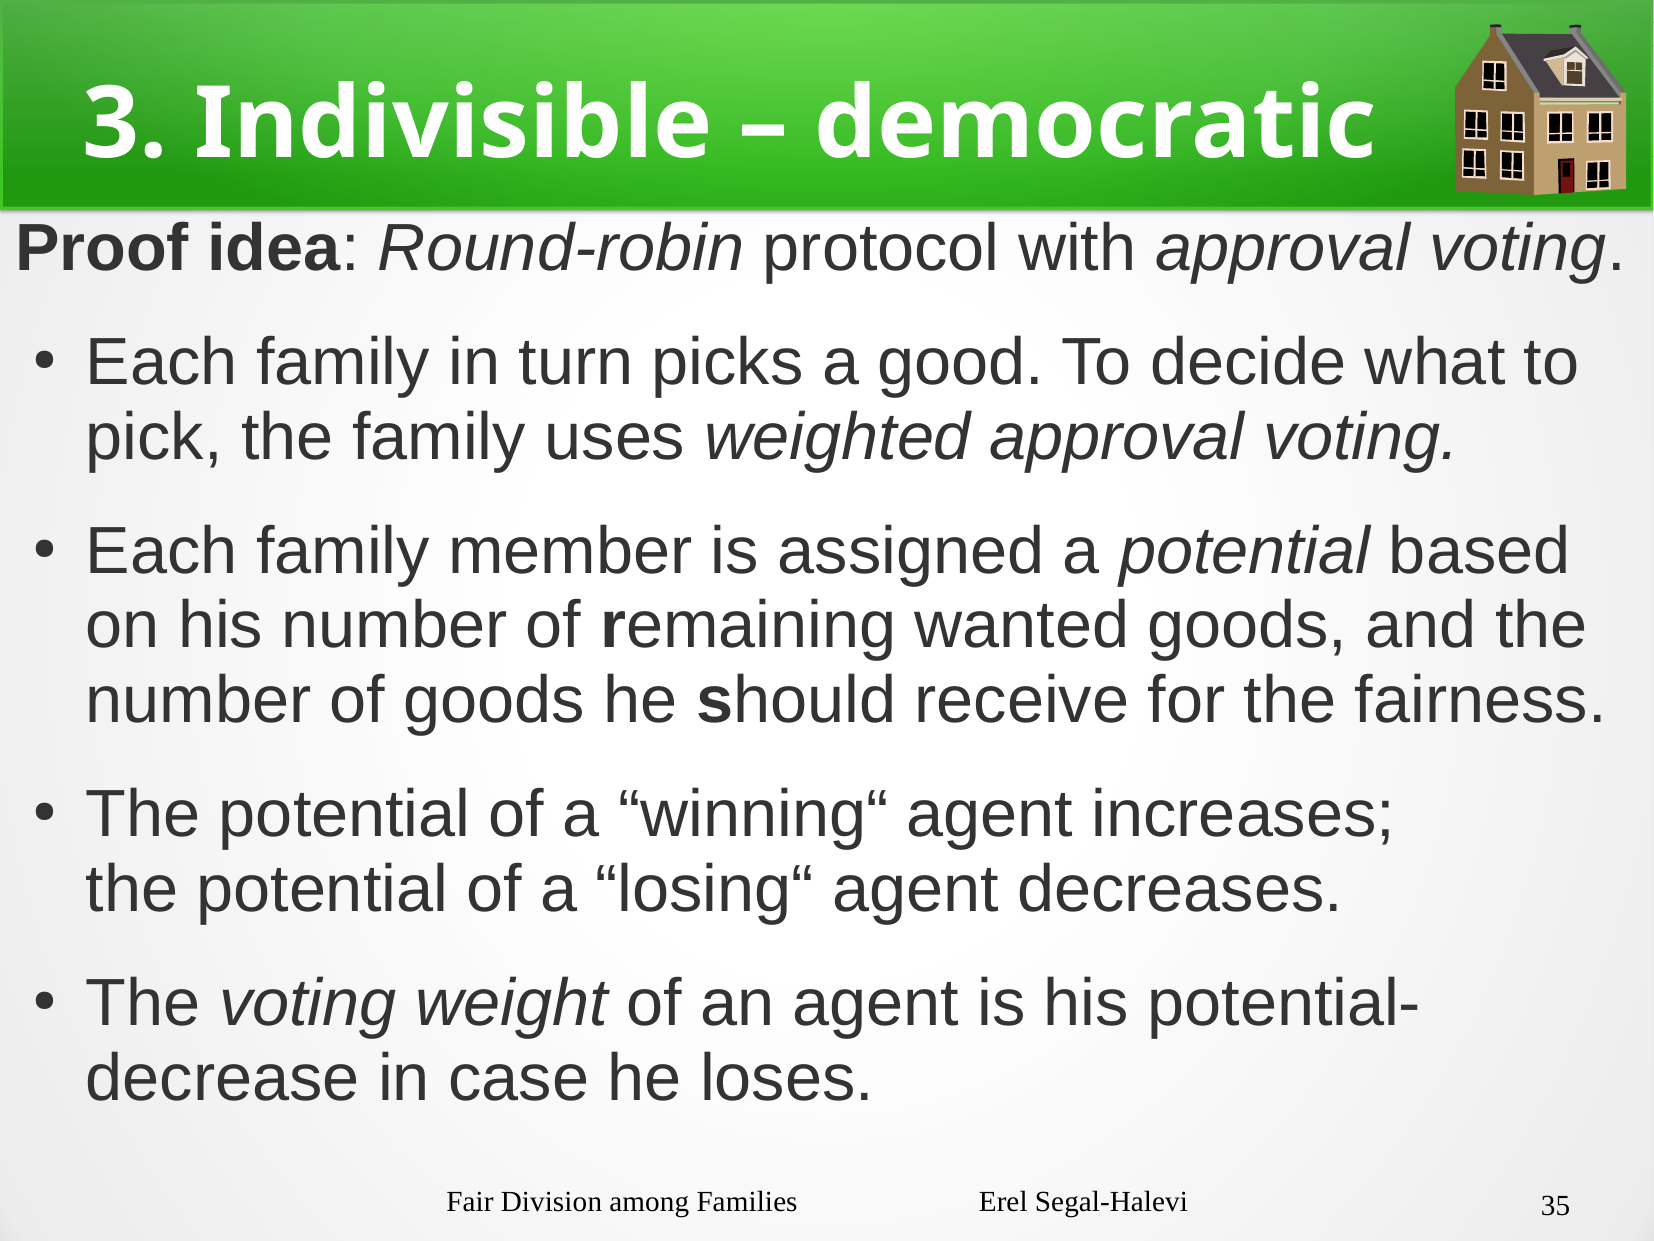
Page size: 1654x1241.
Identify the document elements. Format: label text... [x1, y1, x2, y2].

list Proof idea: Round-robin protocol with approval voting. Each family in turn picks a good. To decide what to pick, the family uses weighted approval voting. Each family member is assigned a potential based on his number of remaining wanted goods, and the number of goods he should receive for the fairness. The potential of a “winning“ agent increases; the potential of a “losing“ agent decreases. The voting weight of an agent is his potential-decrease in case he loses. [15, 210, 1636, 1186]
title 3. Indivisible – democratic [82, 47, 1455, 189]
picture [1455, 24, 1627, 196]
